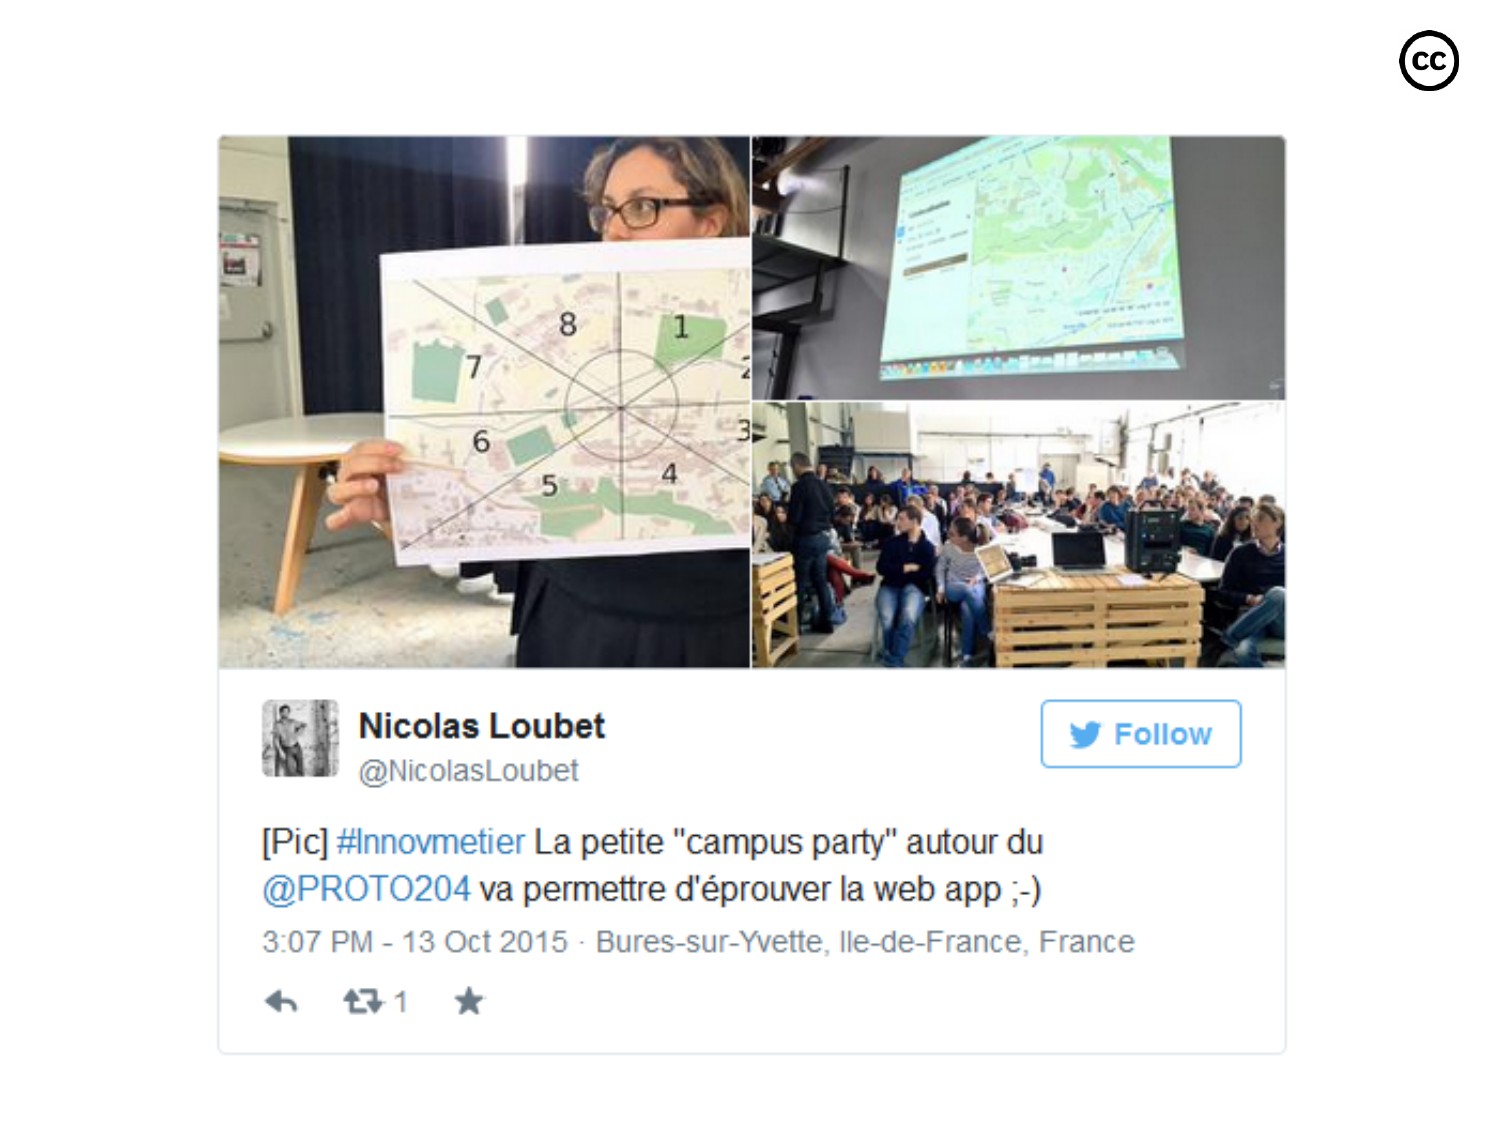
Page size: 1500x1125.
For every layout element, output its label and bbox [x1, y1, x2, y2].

picture [1399, 30, 1459, 91]
picture [130, 101, 1373, 1094]
